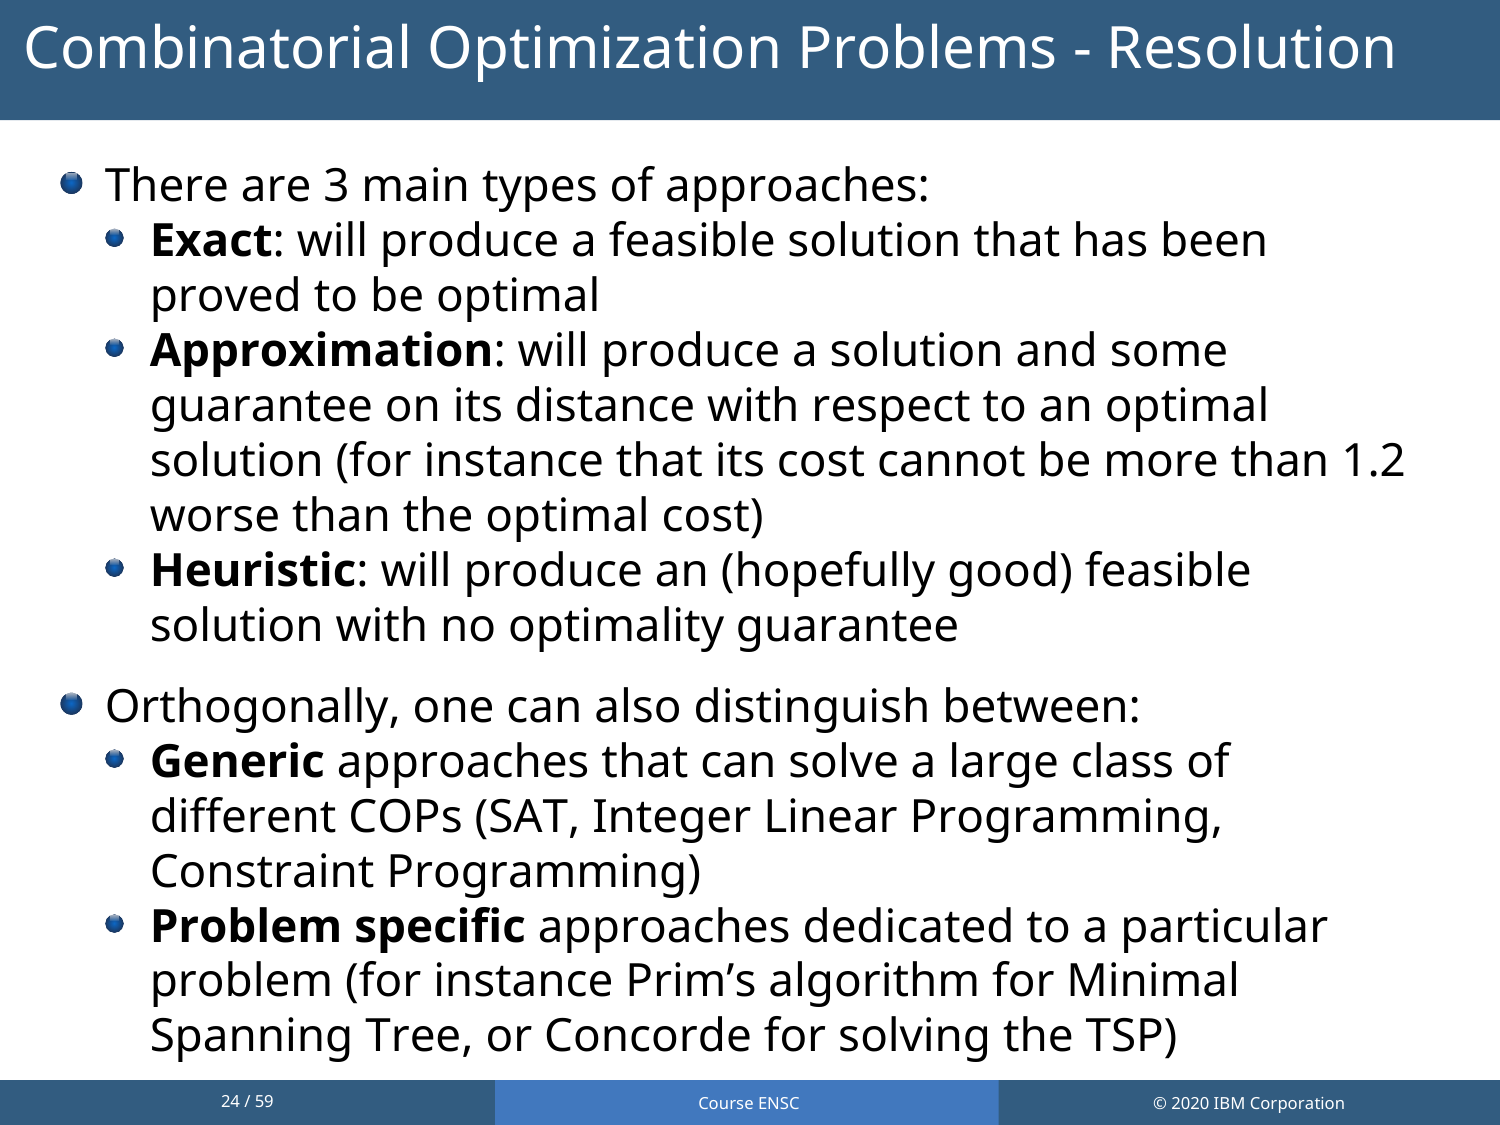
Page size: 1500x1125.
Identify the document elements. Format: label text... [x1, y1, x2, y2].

title Combinatorial Optimization Problems - Resolution [0, 0, 1500, 121]
list There are 3 main types of approaches: Exact: will produce a feasible solution that has been proved to be optimal Approximation: will produce a solution and some guarantee on its distance with respect to an optimal solution (for instance that its cost cannot be more than 1.2 worse than the optimal cost) Heuristic: will produce an (hopefully good) feasible solution with no optimality guarantee Orthogonally, one can also distinguish between: Generic approaches that can solve a large class of different COPs (SAT, Integer Linear Programming, Constraint Programming) Problem specific approaches dedicated to a particular problem (for instance Prim’s algorithm for Minimal Spanning Tree, or Concorde for solving the TSP) [45, 147, 1441, 1069]
